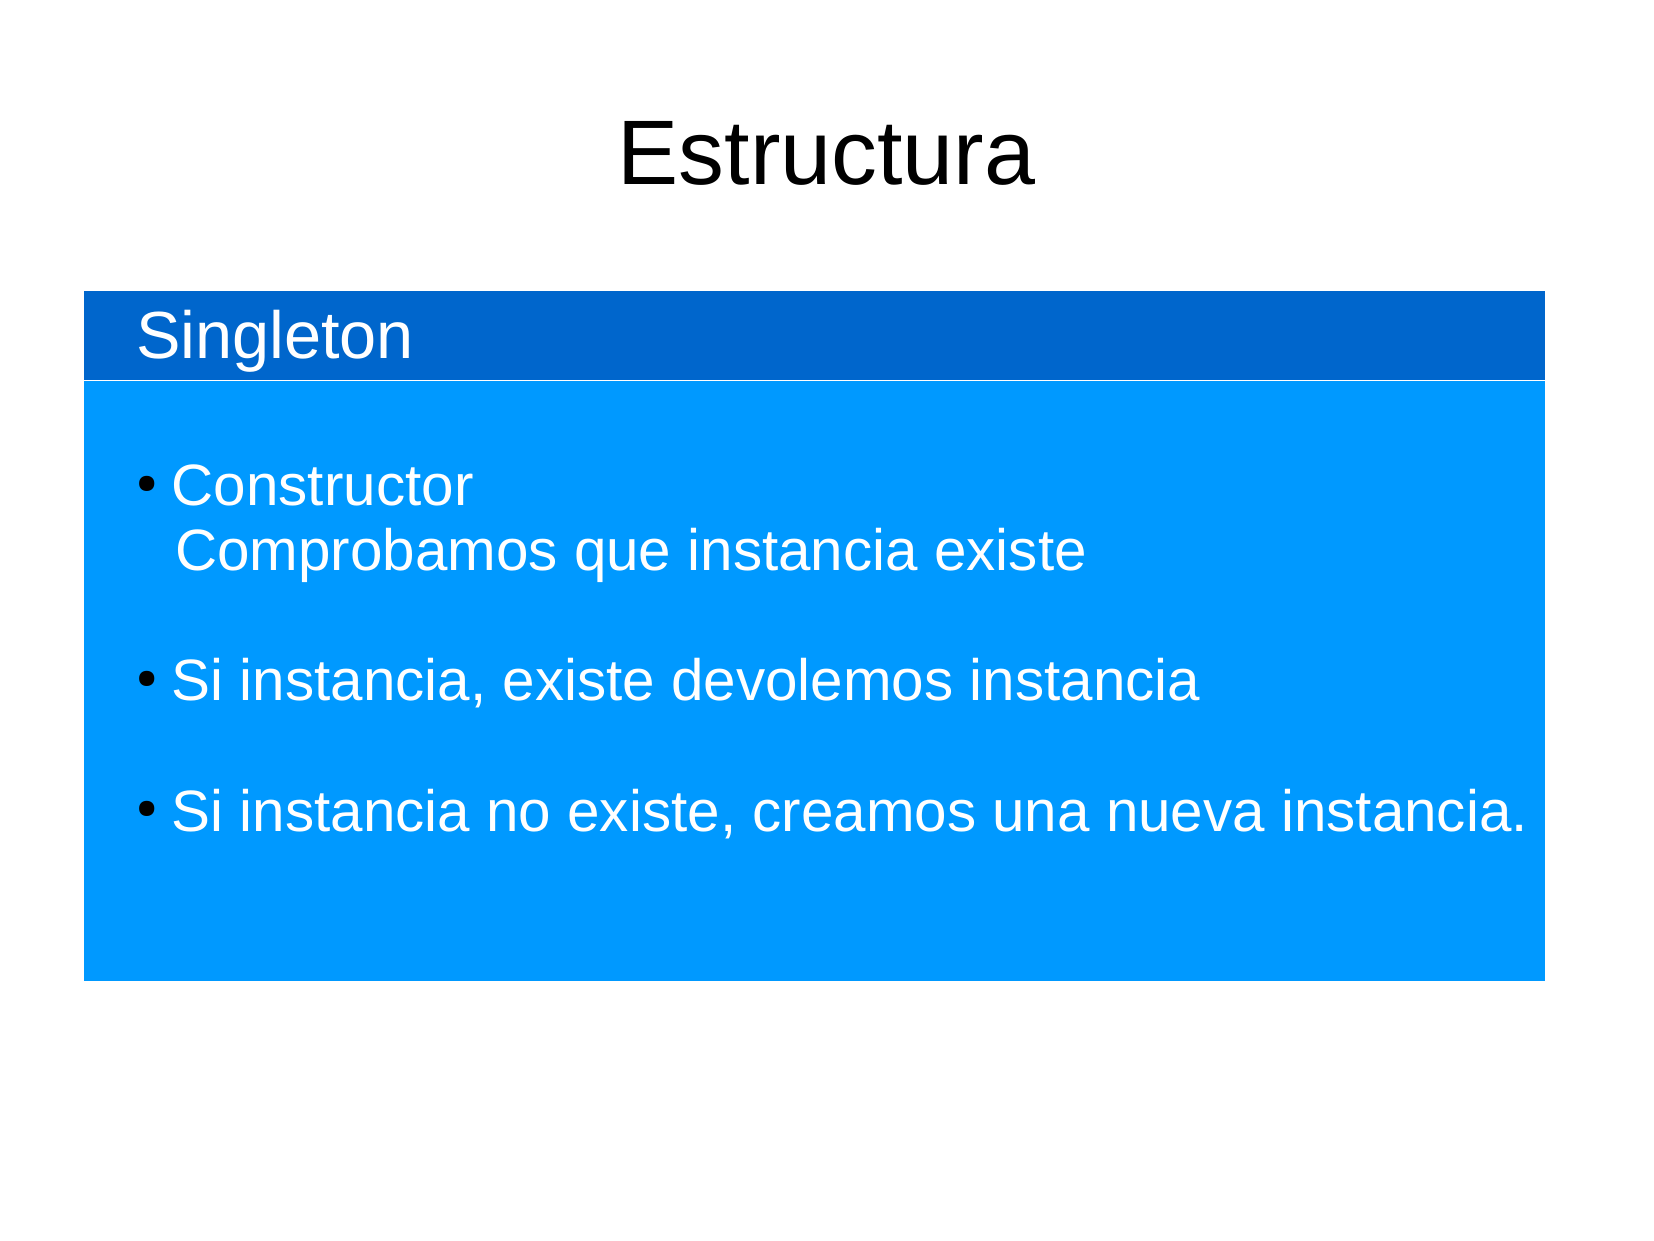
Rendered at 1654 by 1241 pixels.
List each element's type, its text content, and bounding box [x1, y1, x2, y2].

title Estructura [82, 49, 1571, 257]
table_header Singleton [84, 291, 1545, 380]
table_cell Constructor Comprobamos que instancia existe Si instancia, existe devolemos instancia Si instancia no existe, creamos una nueva instancia. [84, 381, 1545, 981]
